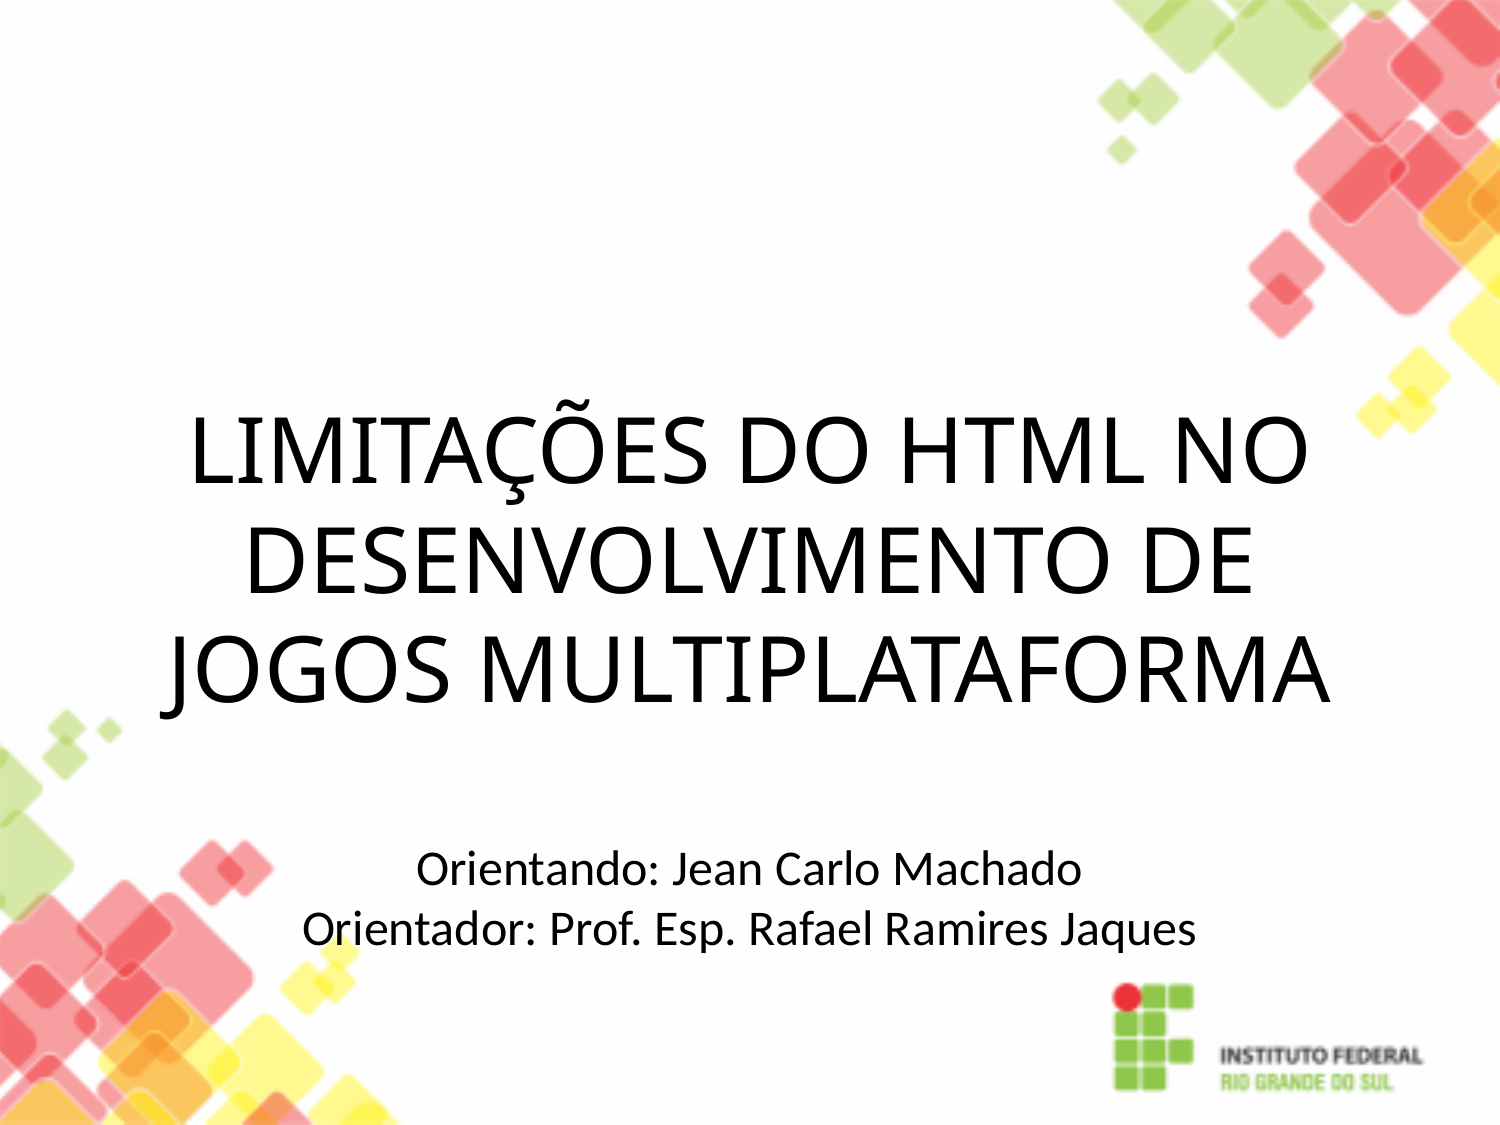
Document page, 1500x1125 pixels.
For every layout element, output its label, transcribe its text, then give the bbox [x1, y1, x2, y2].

text_box Orientando: Jean Carlo Machado Orientador: Prof. Esp. Rafael Ramires Jaques [187, 828, 1313, 1000]
text_box LIMITAÇÕES DO HTML NO DESENVOLVIMENTO DE JOGOS MULTIPLATAFORMA [112, 114, 1388, 729]
picture [0, 0, 1500, 1125]
